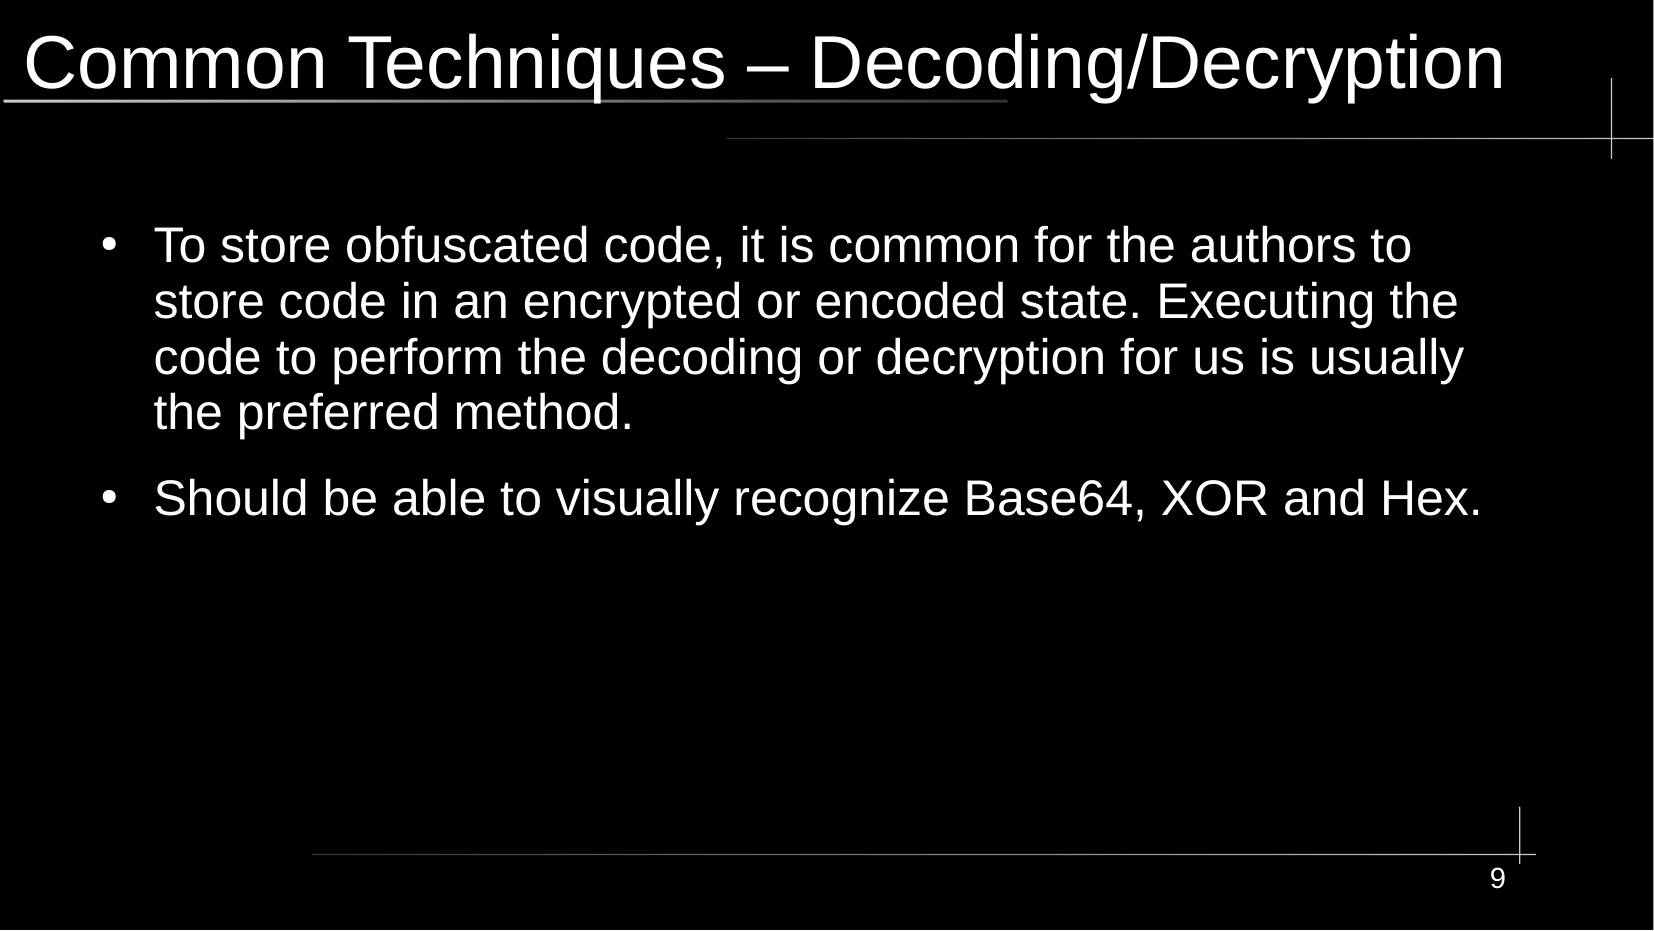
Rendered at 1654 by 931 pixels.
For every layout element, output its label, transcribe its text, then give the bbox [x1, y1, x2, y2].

list To store obfuscated code, it is common for the authors to store code in an encrypted or encoded state. Executing the code to perform the decoding or decryption for us is usually the preferred method. Should be able to visually recognize Base64, XOR and Hex. [82, 217, 1506, 758]
title Common Techniques – Decoding/Decryption [23, 20, 1589, 207]
